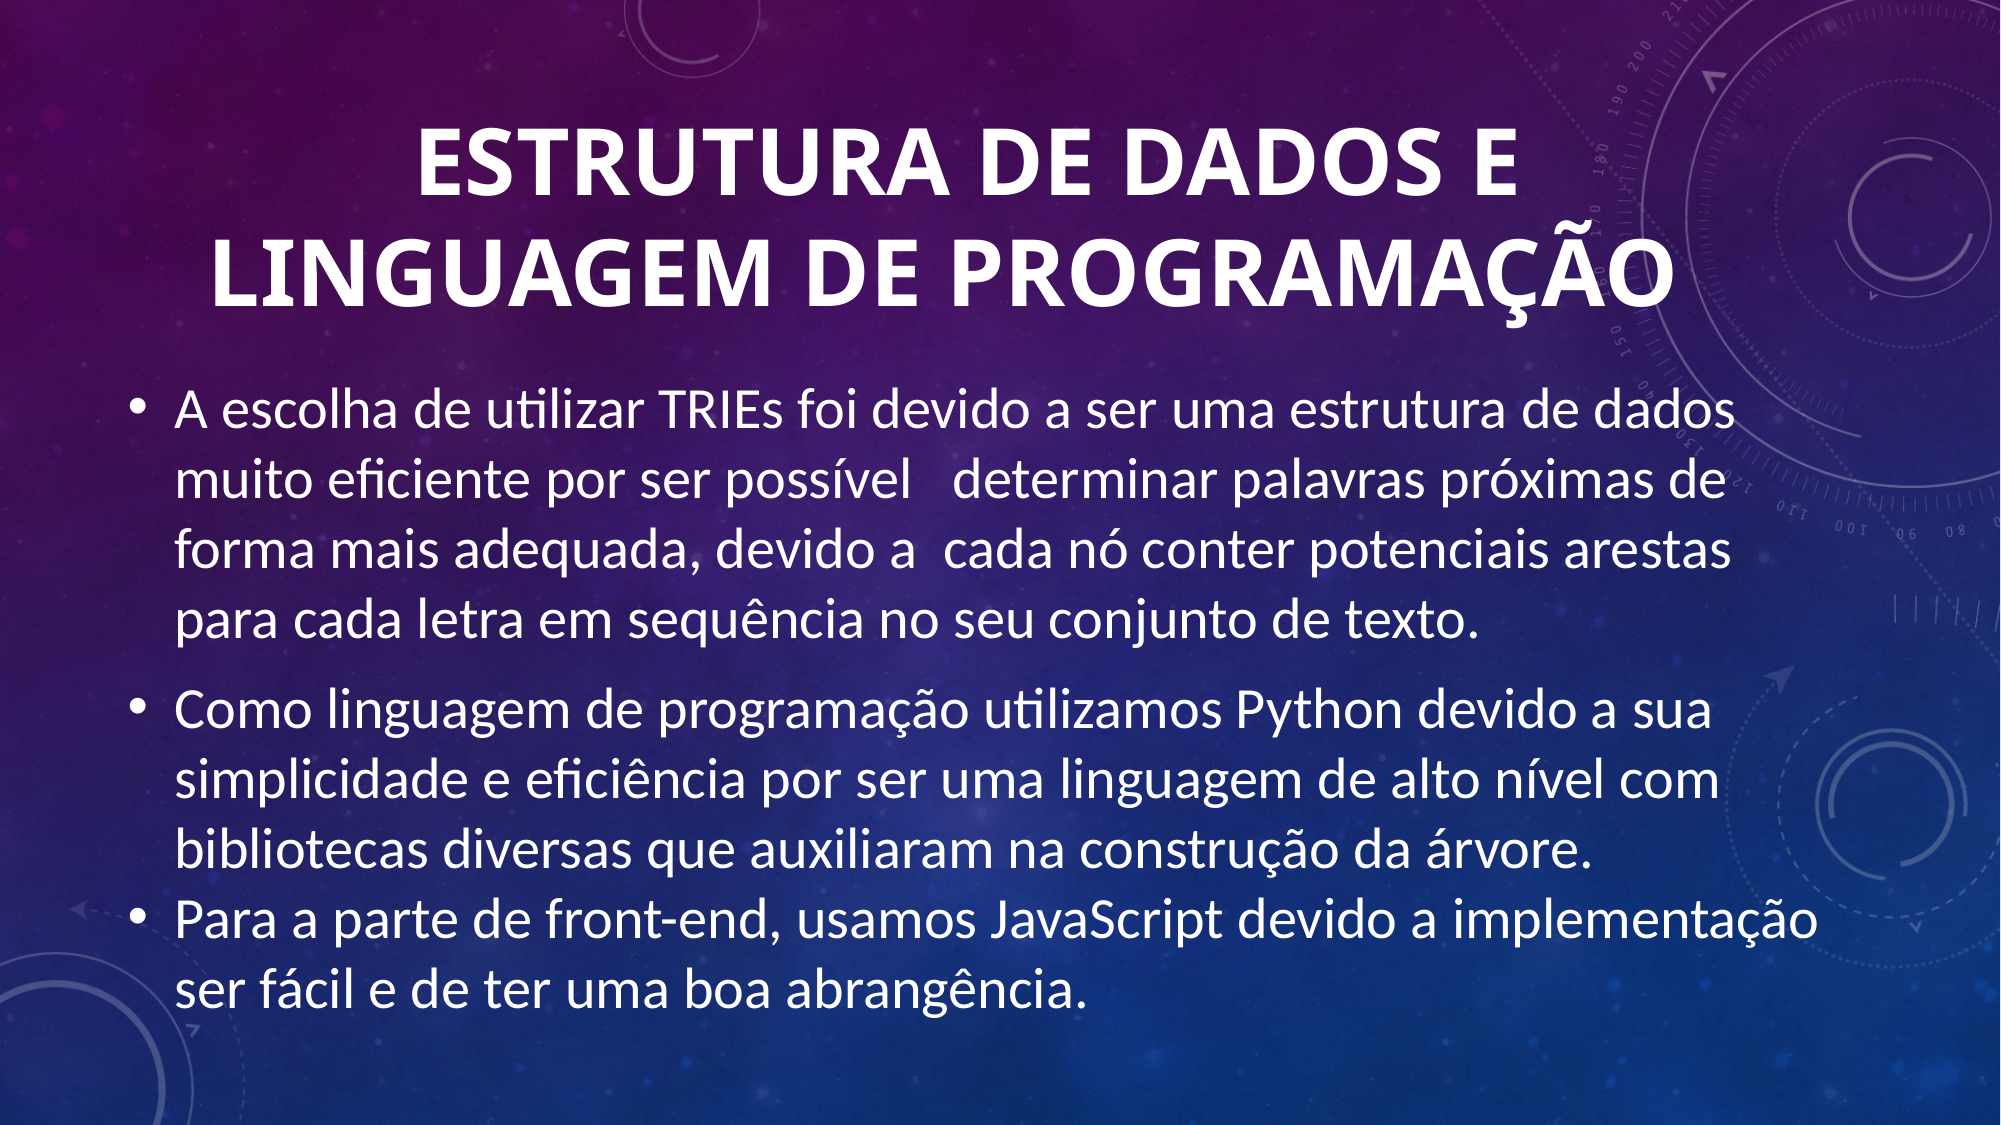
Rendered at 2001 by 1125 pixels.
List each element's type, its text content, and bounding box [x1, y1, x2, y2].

picture [0, 0, 2001, 1125]
title ESTRUTURA DE DADOS E LINGUAGEM DE PROGRAMAÇÃO [112, 94, 1775, 333]
list A escolha de utilizar TRIEs foi devido a ser uma estrutura de dados muito eficiente por ser possível determinar palavras próximas de forma mais adequada, devido a cada nó conter potenciais arestas para cada letra em sequência no seu conjunto de texto. Como linguagem de programação utilizamos Python devido a sua simplicidade e eficiência por ser uma linguagem de alto nível com bibliotecas diversas que auxiliaram na construção da árvore. Para a parte de front-end, usamos JavaScript devido a implementação ser fácil e de ter uma boa abrangência. [112, 351, 1850, 1040]
